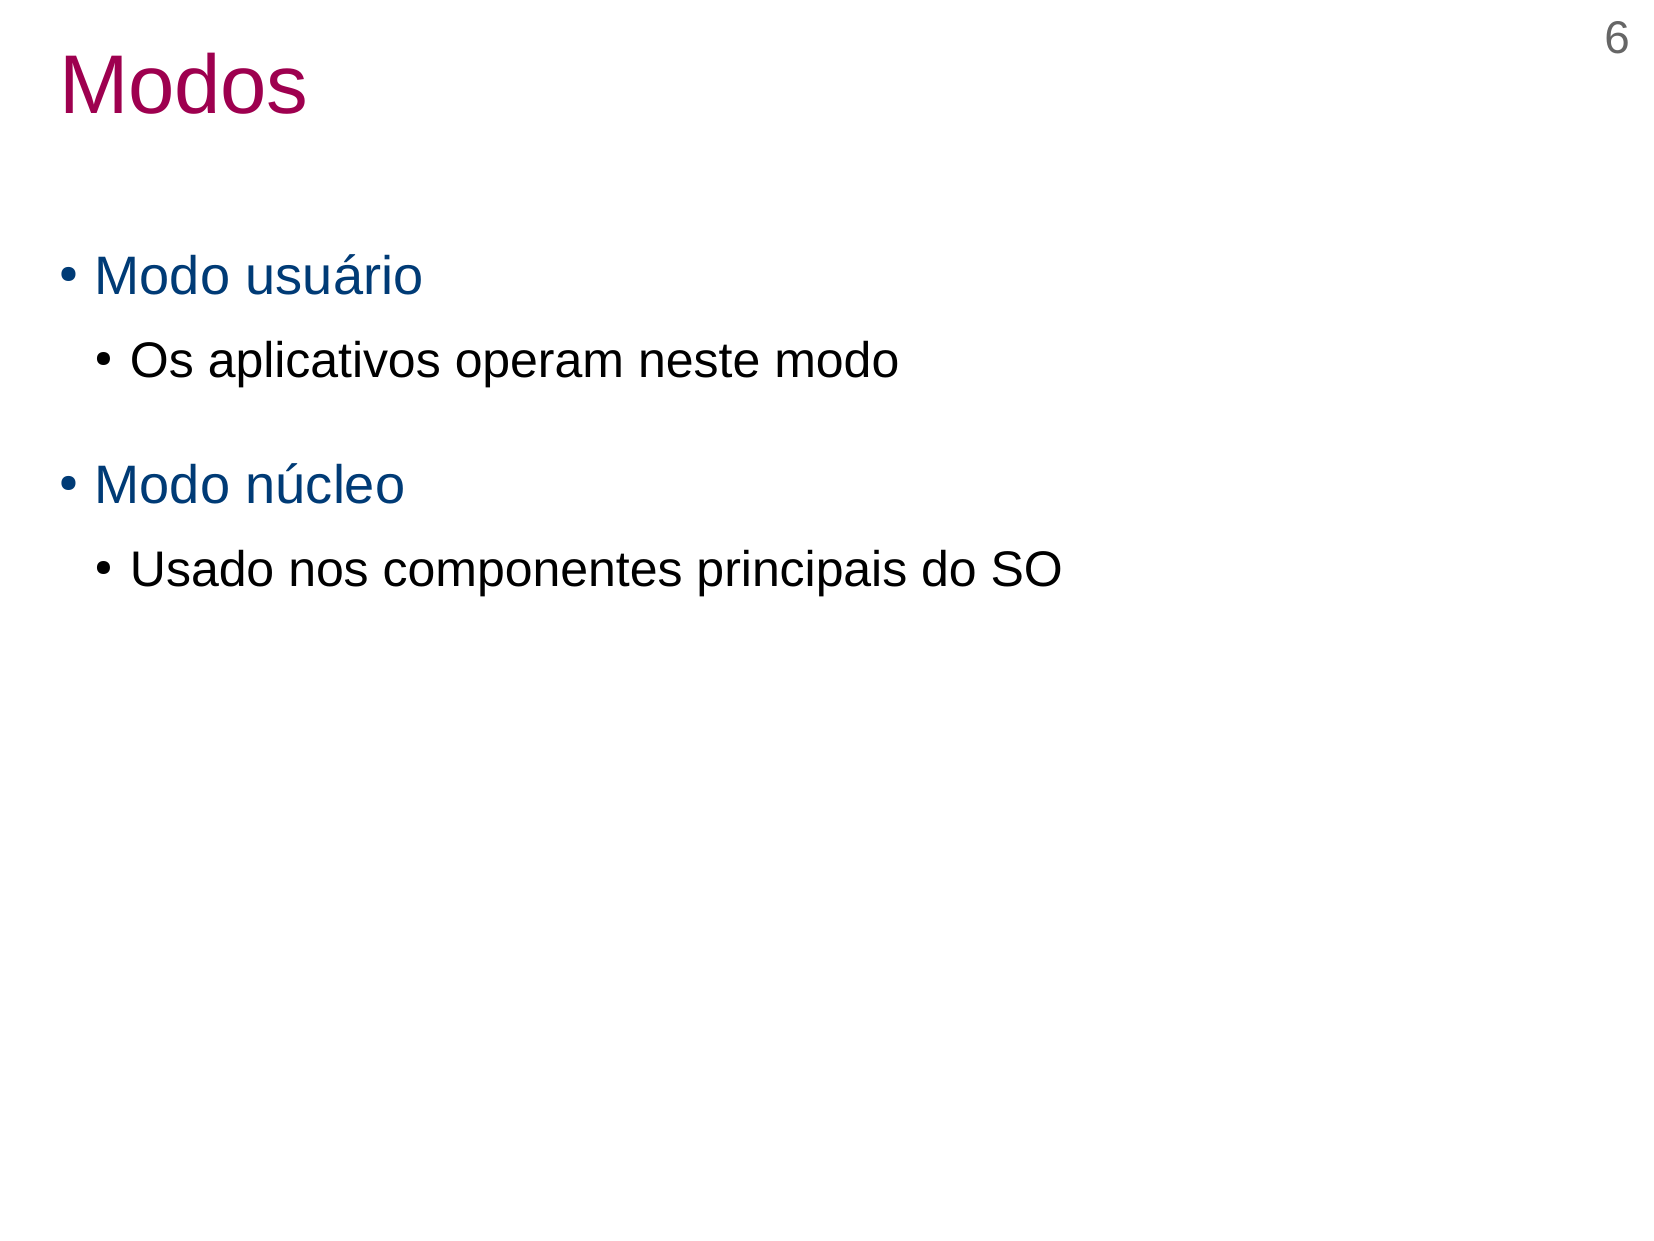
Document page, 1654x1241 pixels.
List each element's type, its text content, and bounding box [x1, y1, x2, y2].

list Modo usuário Os aplicativos operam neste modo Modo núcleo Usado nos componentes principais do SO [59, 236, 1595, 1211]
title Modos [59, 29, 1595, 148]
